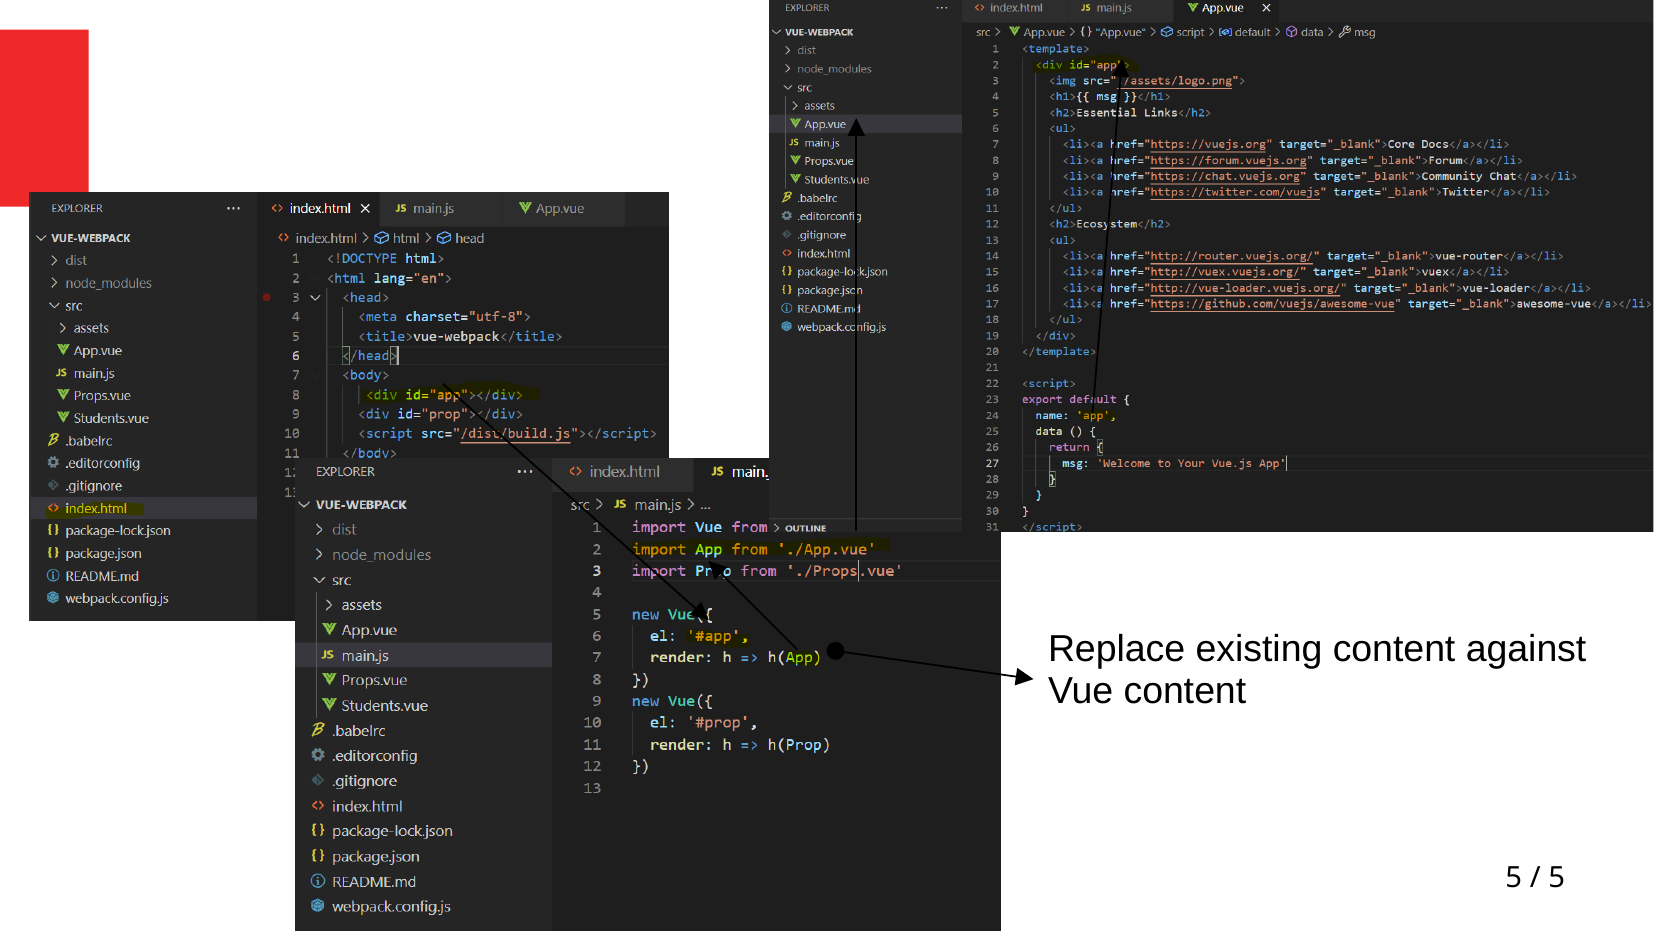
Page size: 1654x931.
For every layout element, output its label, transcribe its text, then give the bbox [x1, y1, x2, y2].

text_box Replace existing content against Vue content [1033, 620, 1654, 719]
picture [29, 0, 1654, 931]
